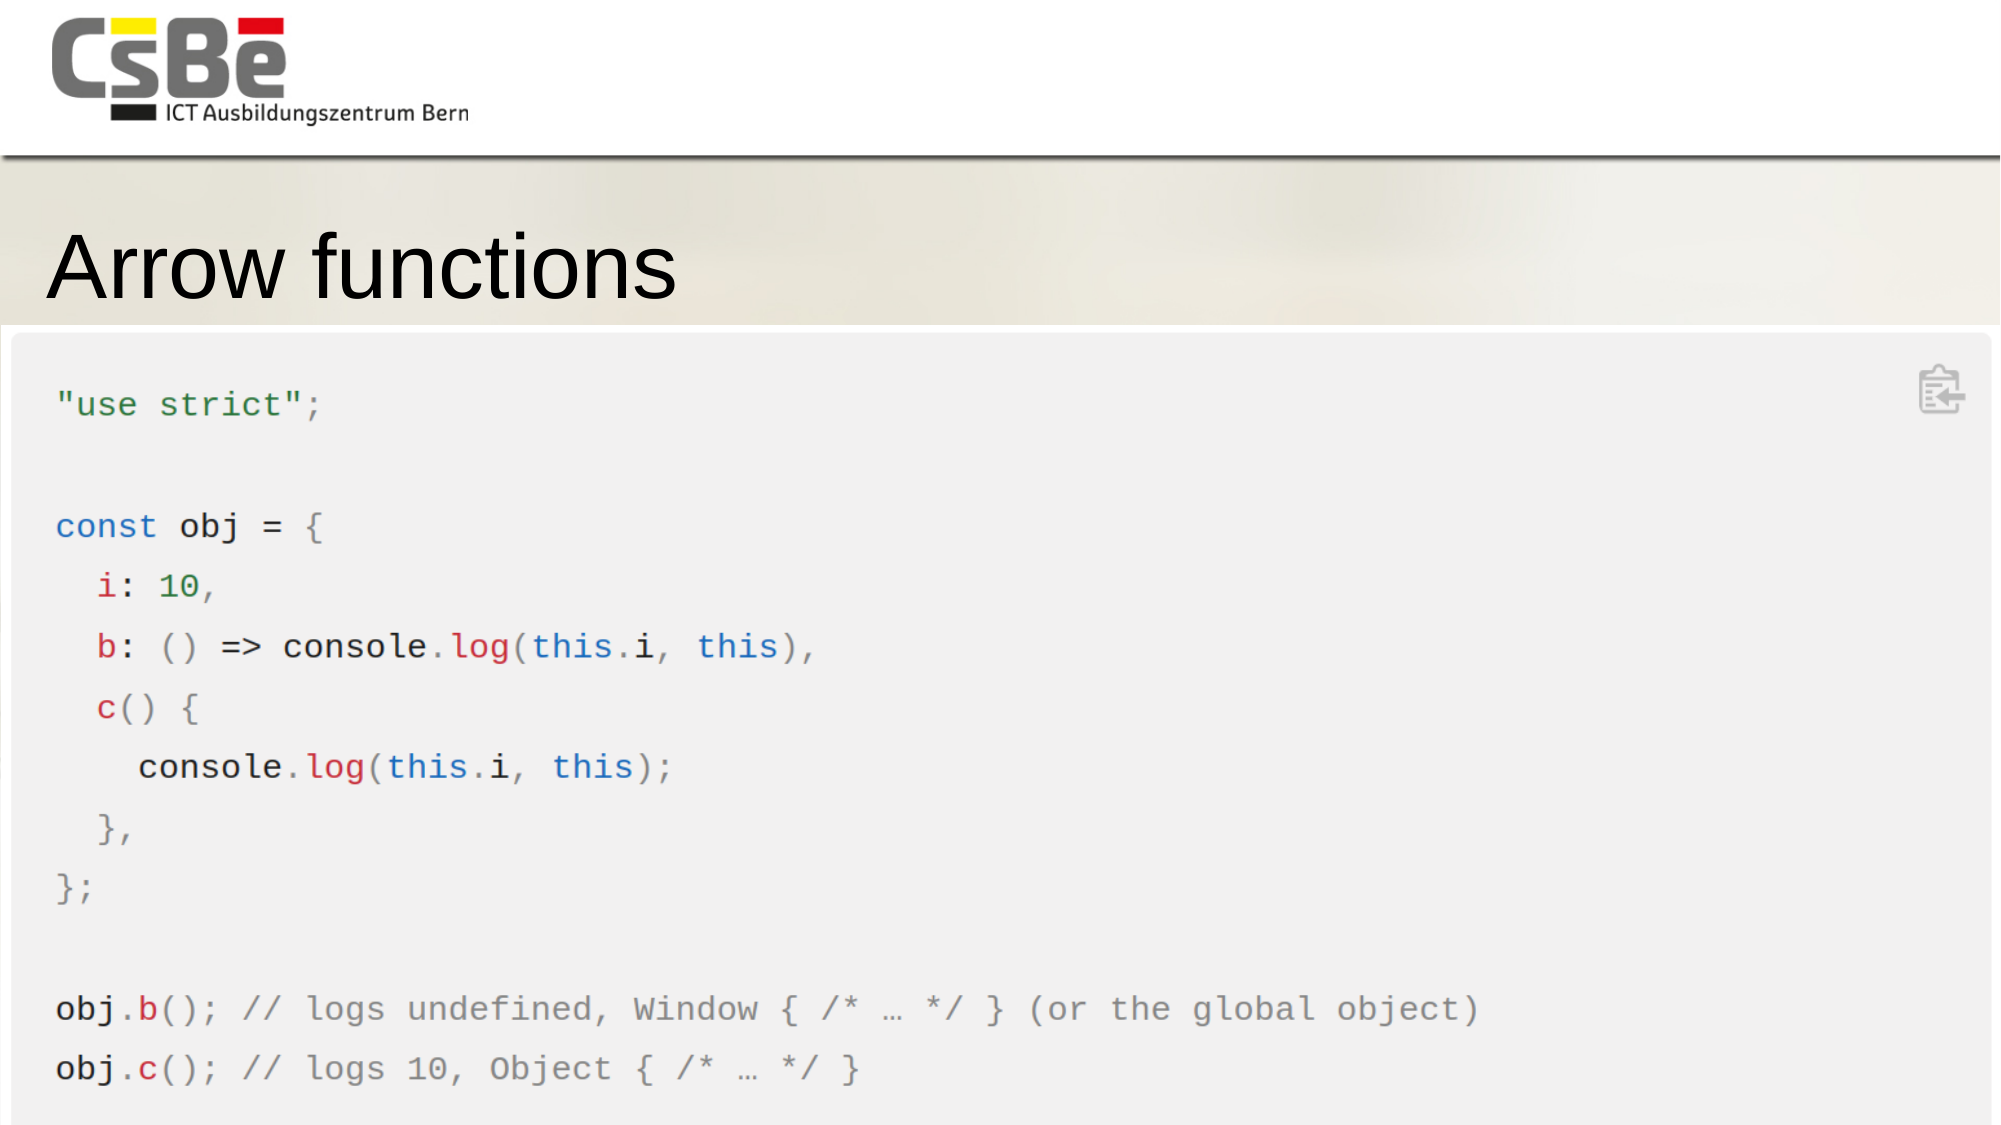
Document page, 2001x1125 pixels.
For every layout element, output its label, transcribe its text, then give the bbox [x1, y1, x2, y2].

list Arrow functions [46, 206, 1920, 325]
picture [0, 0, 2001, 1125]
